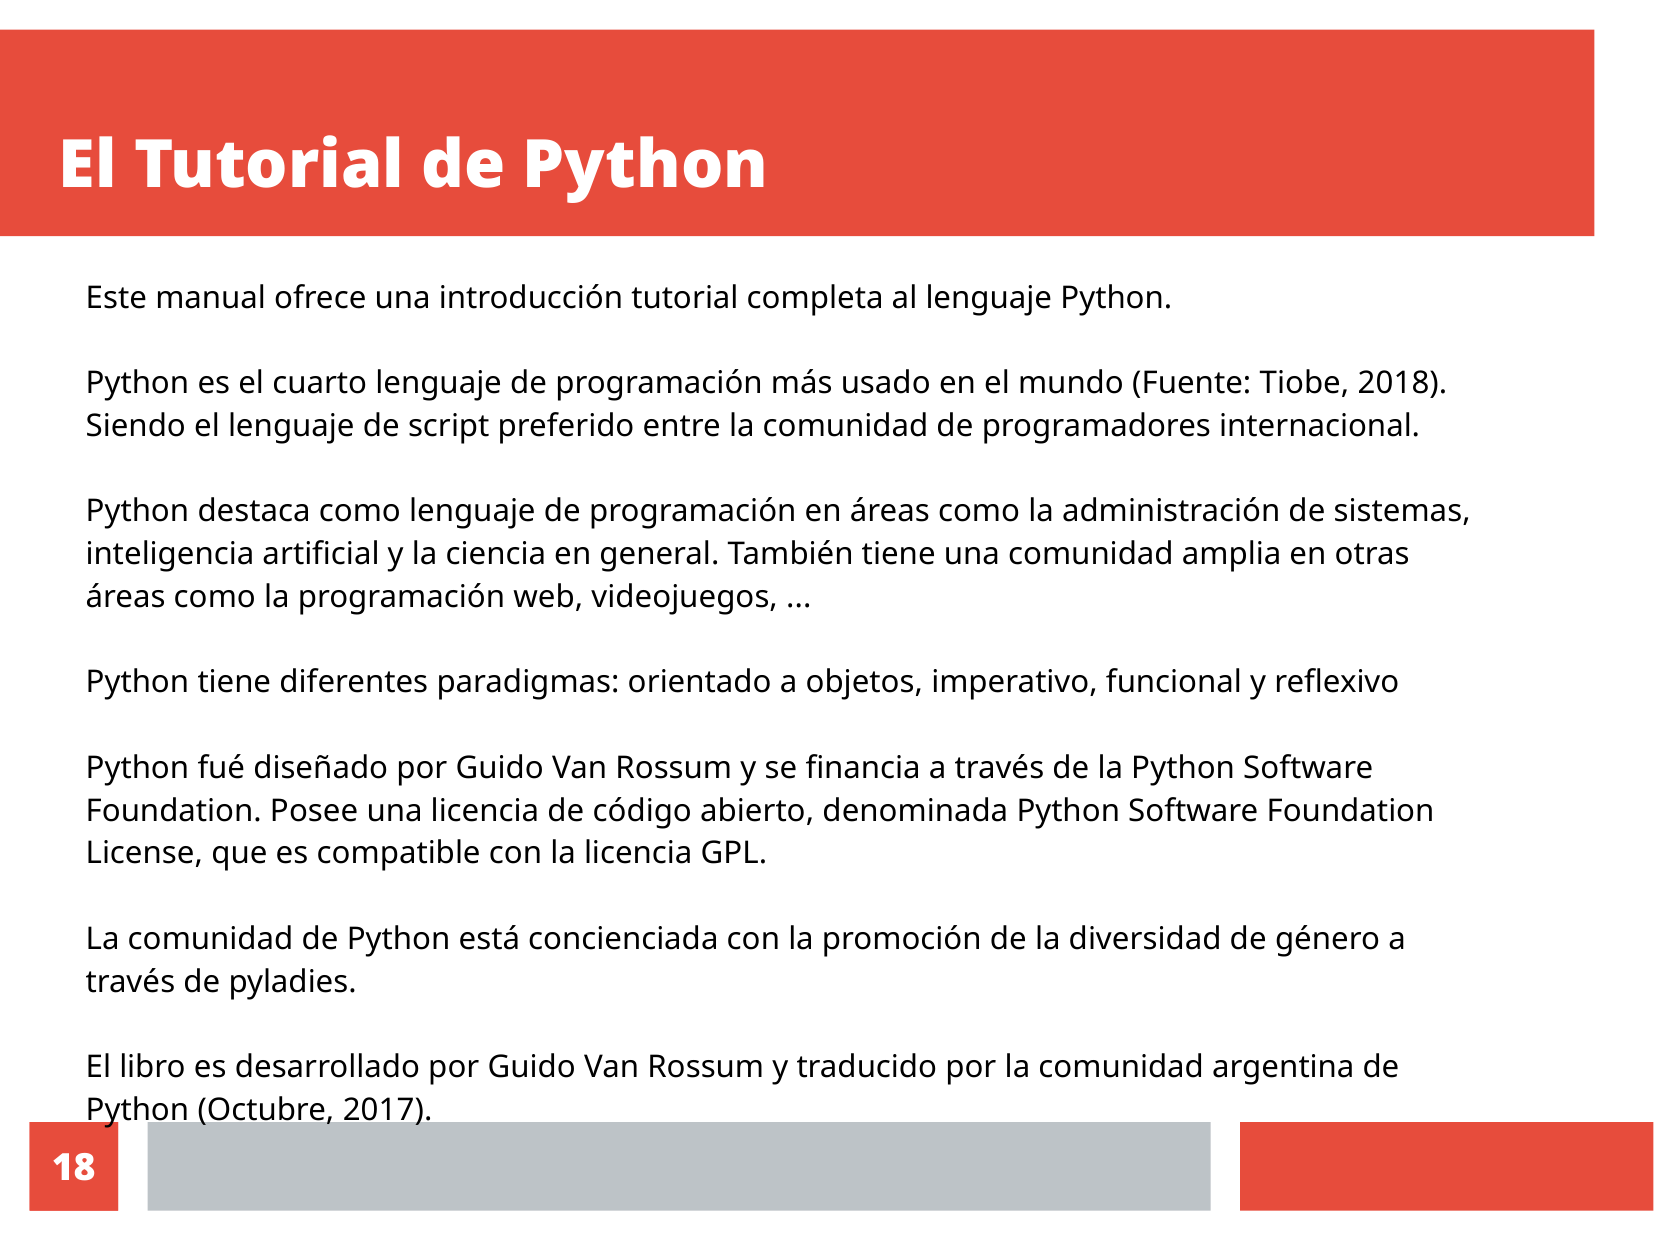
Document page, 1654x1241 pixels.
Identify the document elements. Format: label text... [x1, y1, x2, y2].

title El Tutorial de Python [59, 59, 1595, 207]
text_box Este manual ofrece una introducción tutorial completa al lenguaje Python. Python es el cuarto lenguaje de programación más usado en el mundo (Fuente: Tiobe, 2018). Siendo el lenguaje de script preferido entre la comunidad de programadores internacional. Python destaca como lenguaje de programación en áreas como la administración de sistemas, inteligencia artificial y la ciencia en general. También tiene una comunidad amplia en otras áreas como la programación web, videojuegos, ... Python tiene diferentes paradigmas: orientado a objetos, imperativo, funcional y reflexivo Python fué diseñado por Guido Van Rossum y se financia a través de la Python Software Foundation. Posee una licencia de código abierto, denominada Python Software Foundation License, que es compatible con la licencia GPL. La comunidad de Python está concienciada con la promoción de la diversidad de género a través de pyladies. El libro es desarrollado por Guido Van Rossum y traducido por la comunidad argentina de Python (Octubre, 2017). [70, 267, 1501, 1158]
